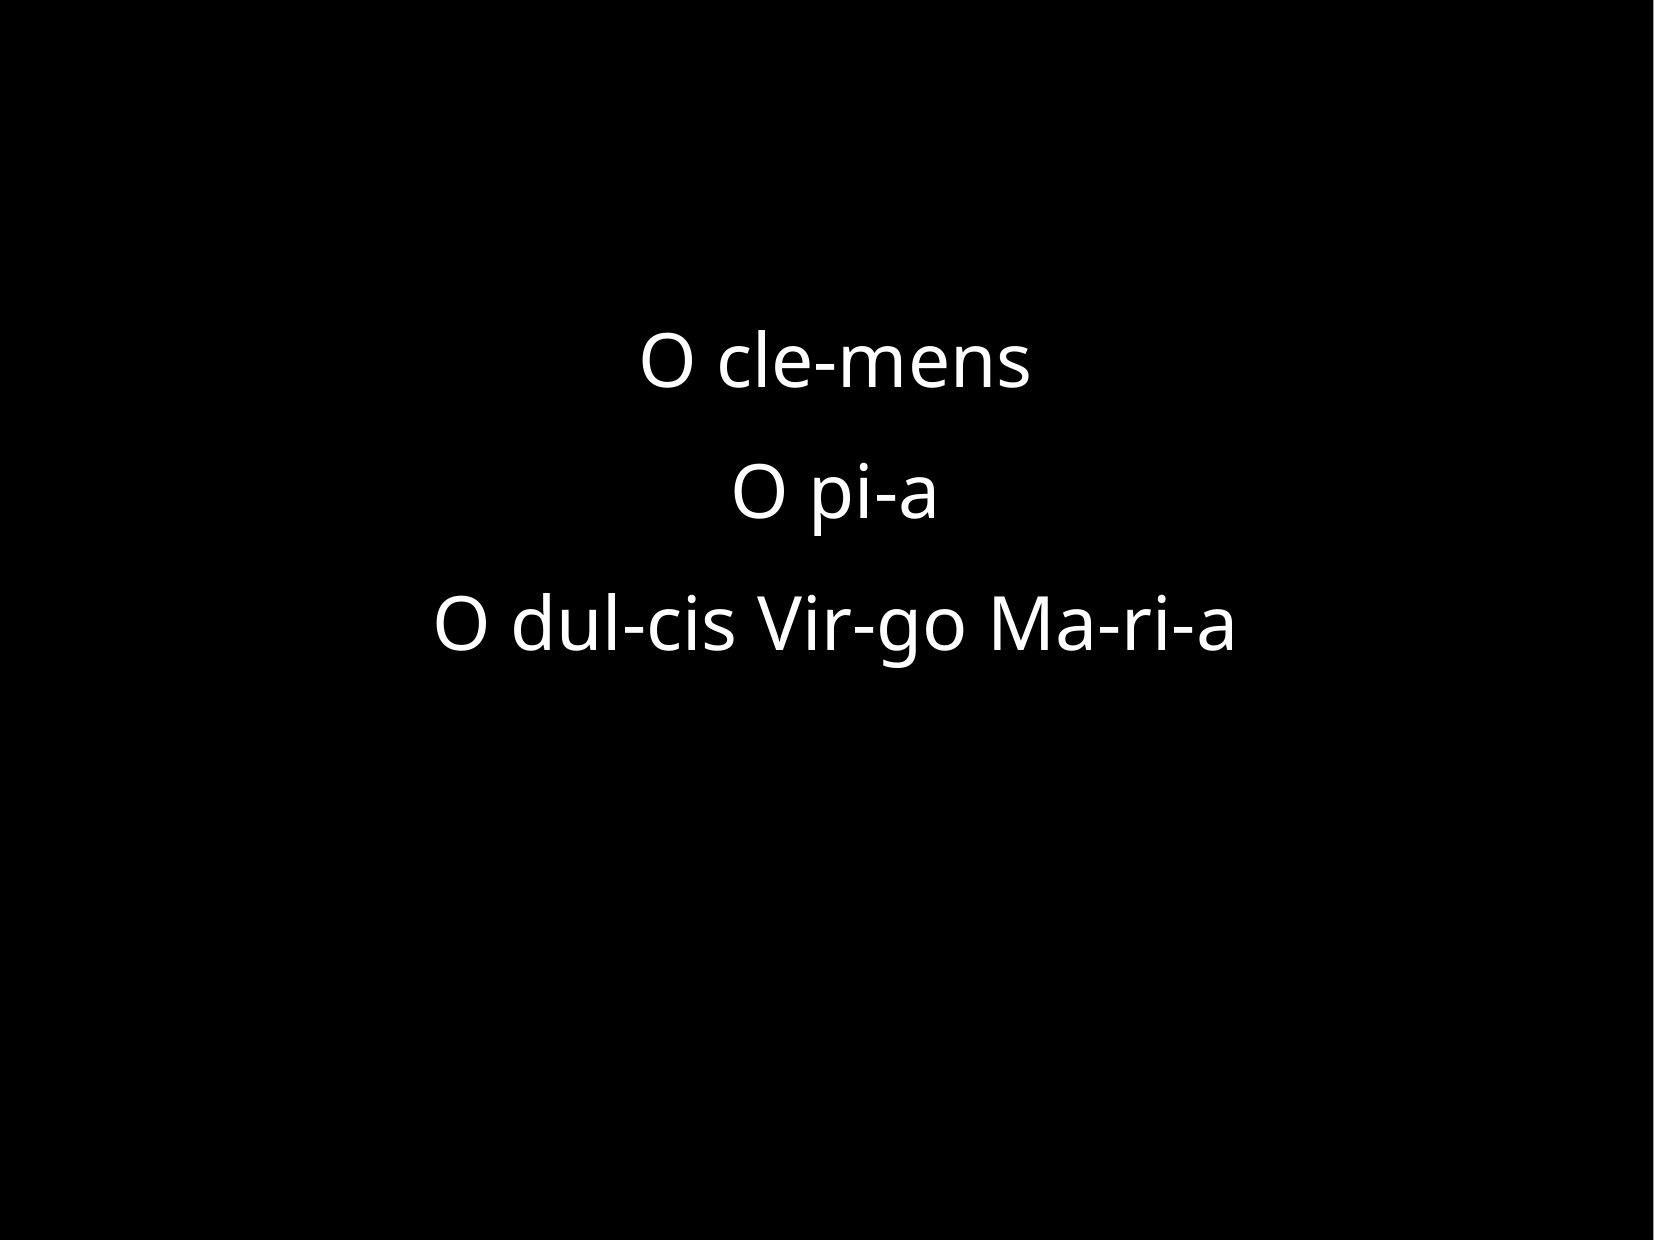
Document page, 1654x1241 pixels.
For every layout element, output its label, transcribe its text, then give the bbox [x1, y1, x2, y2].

list O cle-mens O pi-a O dul-cis Vir-go Ma-ri-a [0, 307, 1654, 1229]
